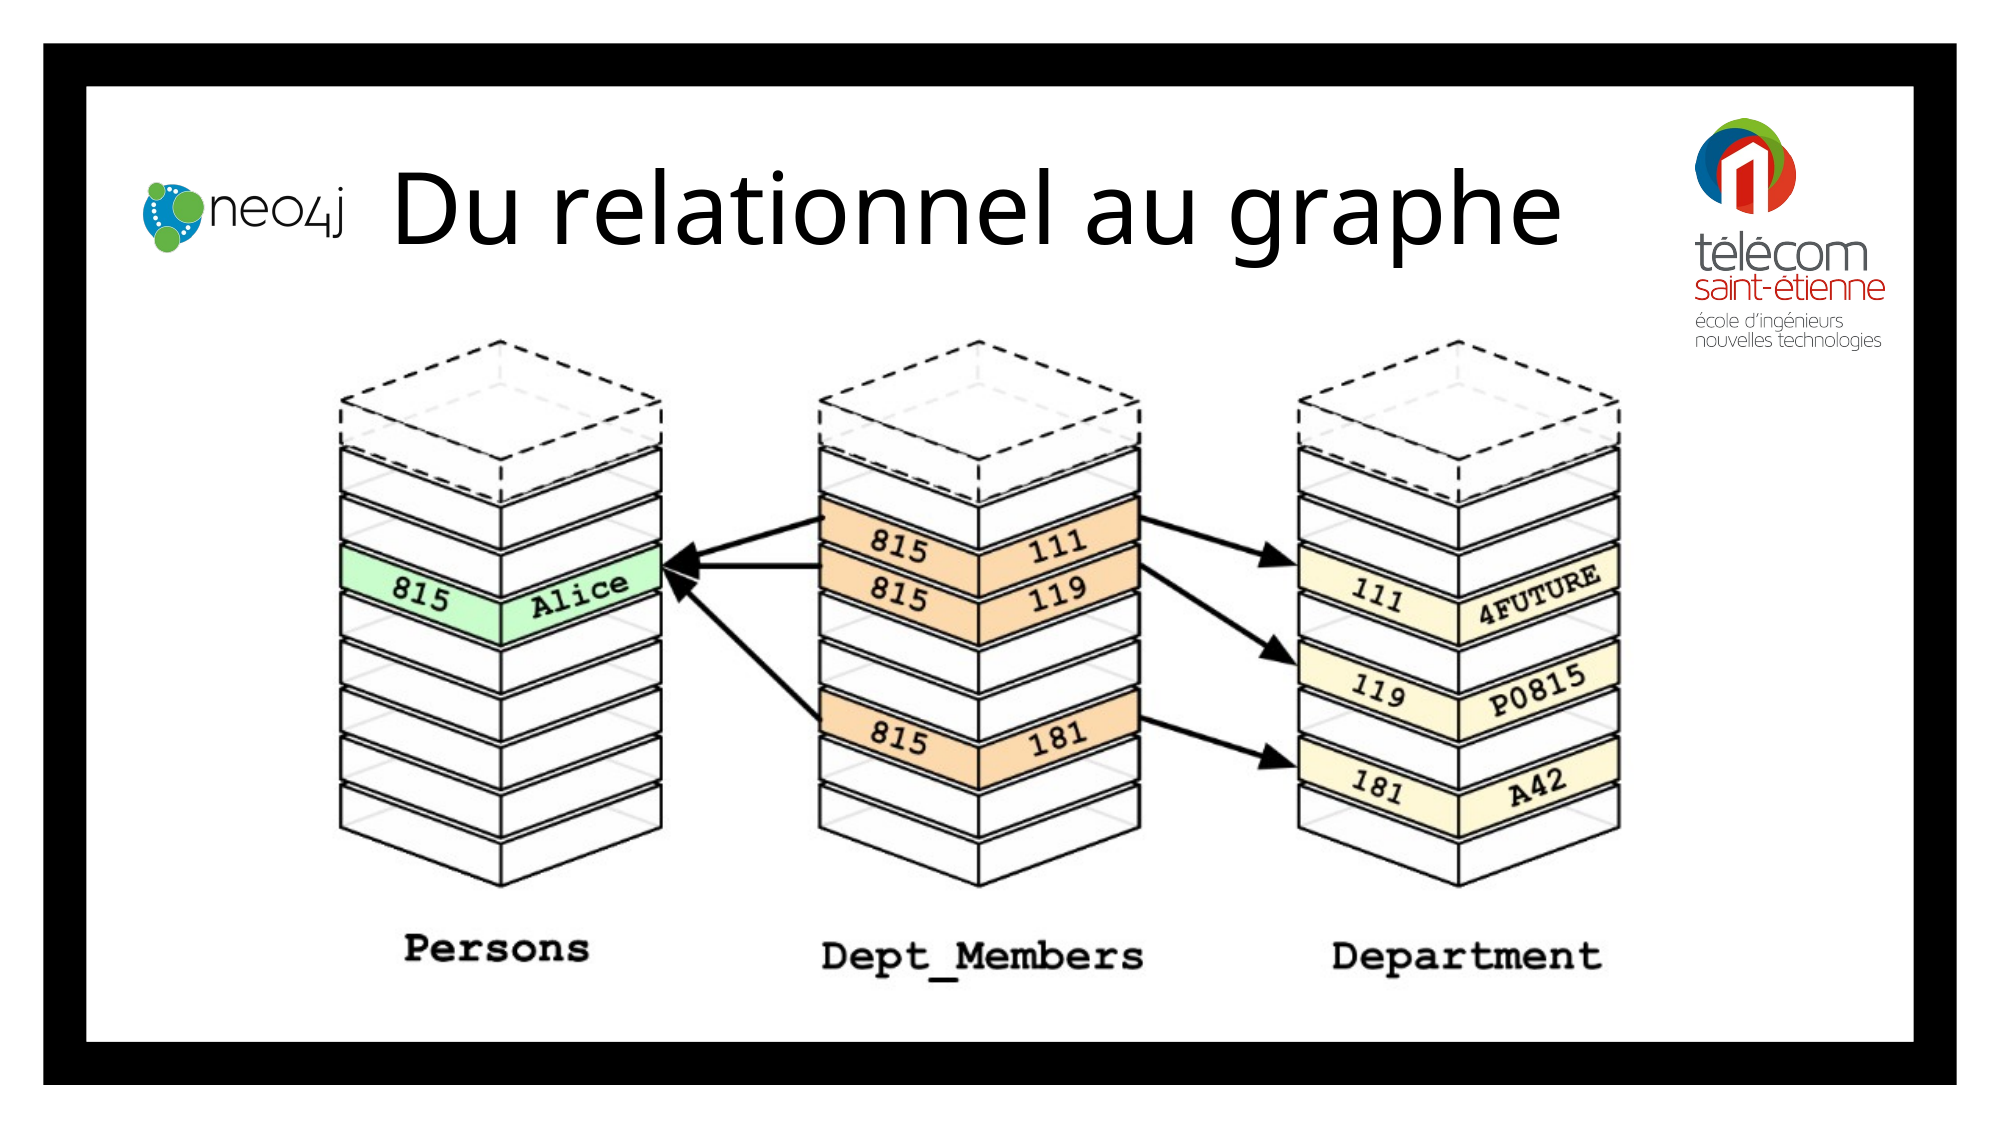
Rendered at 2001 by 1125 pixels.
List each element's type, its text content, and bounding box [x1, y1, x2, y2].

picture [1715, 134, 1730, 138]
picture [134, 160, 351, 274]
picture [283, 289, 1659, 1028]
title Du relationnel au graphe [369, 138, 1849, 304]
picture [1695, 118, 1885, 351]
